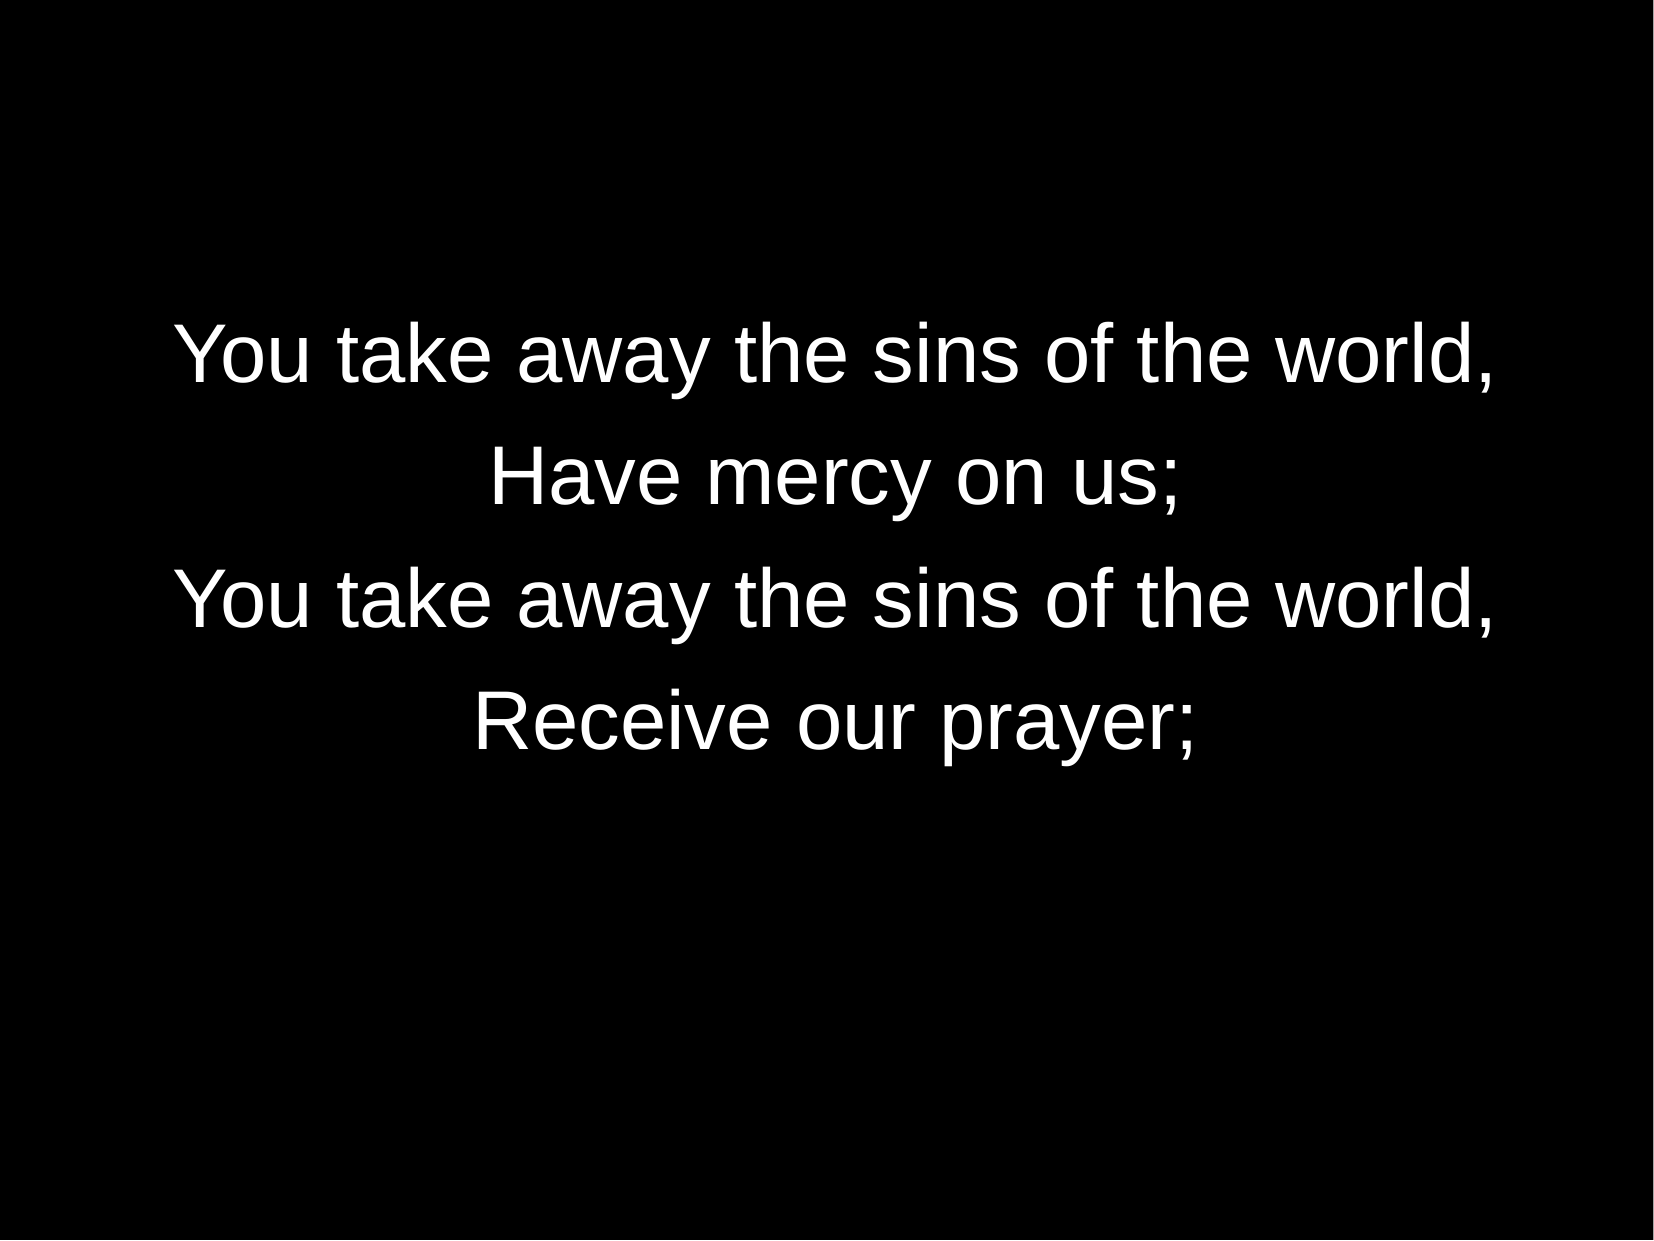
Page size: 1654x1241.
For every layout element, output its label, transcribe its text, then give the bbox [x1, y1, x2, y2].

list You take away the sins of the world, Have mercy on us; You take away the sins of the world, Receive our prayer; [0, 307, 1654, 1027]
